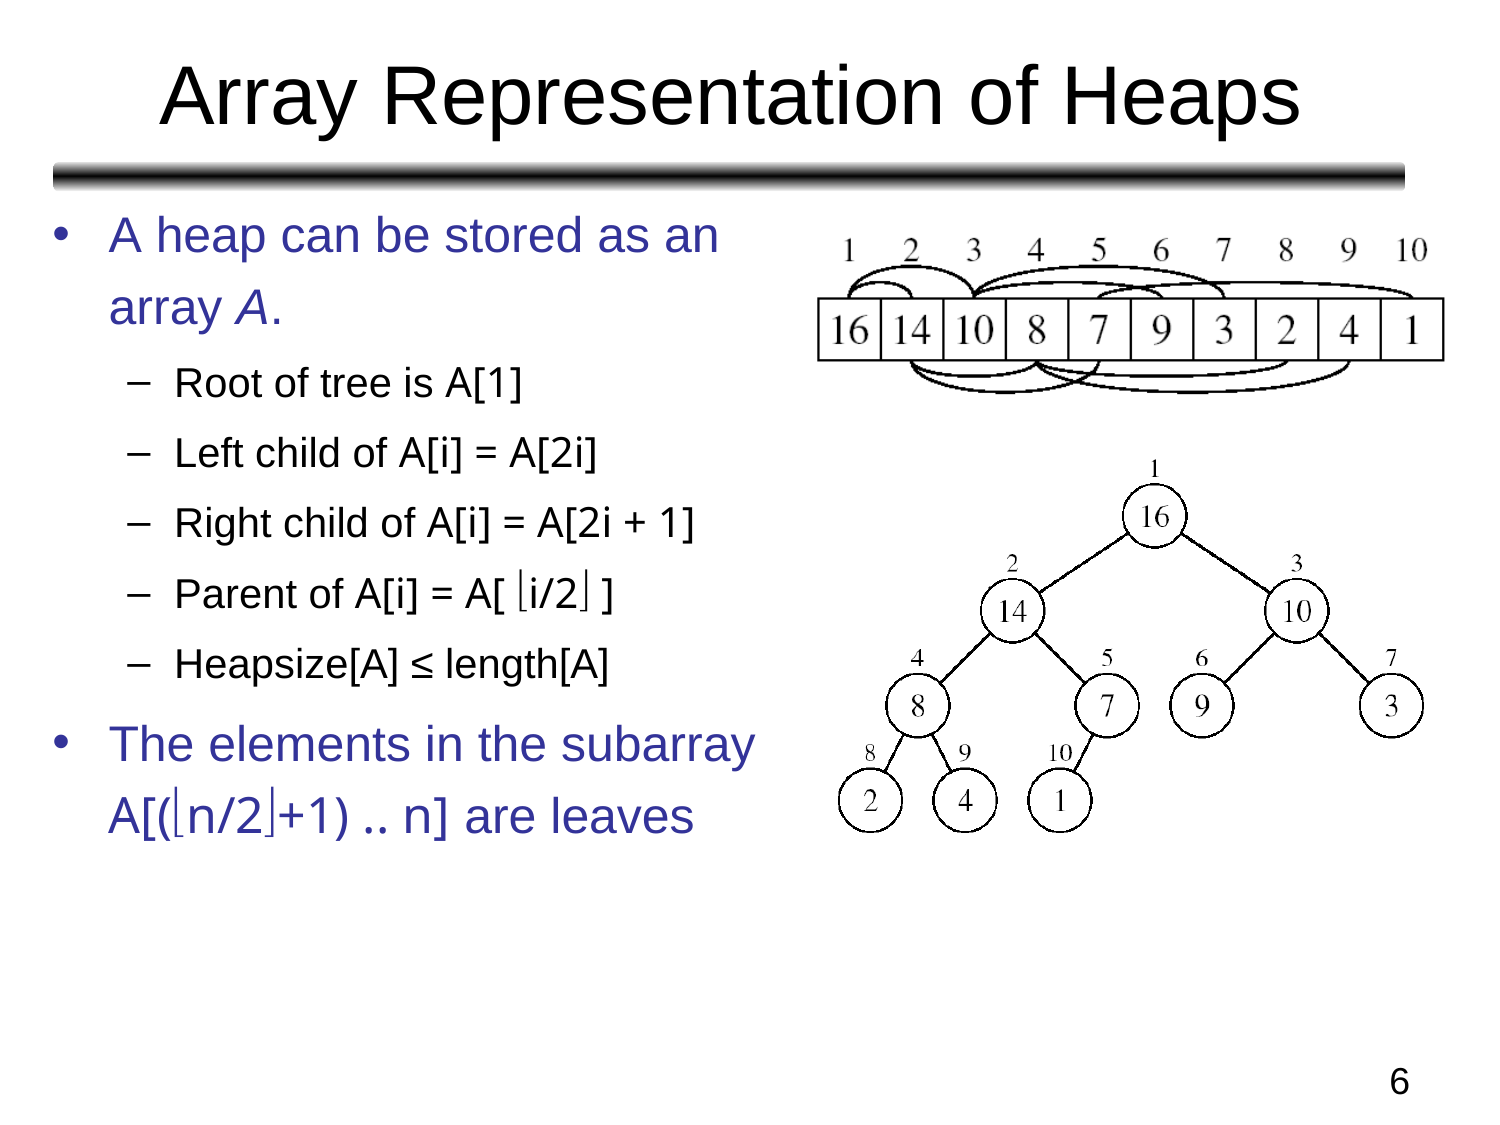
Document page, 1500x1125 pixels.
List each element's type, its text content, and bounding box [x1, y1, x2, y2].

chart [800, 224, 1463, 414]
chart [824, 450, 1438, 854]
list A heap can be stored as an array A. Root of tree is A[1] Left child of A[i] = A[2i] Right child of A[i] = A[2i + 1] Parent of A[i] = A[ i/2 ] Heapsize[A] ≤ length[A] The elements in the subarray A[(n/2+1) .. n] are leaves [37, 183, 788, 1047]
title Array Representation of Heaps [55, 16, 1406, 166]
